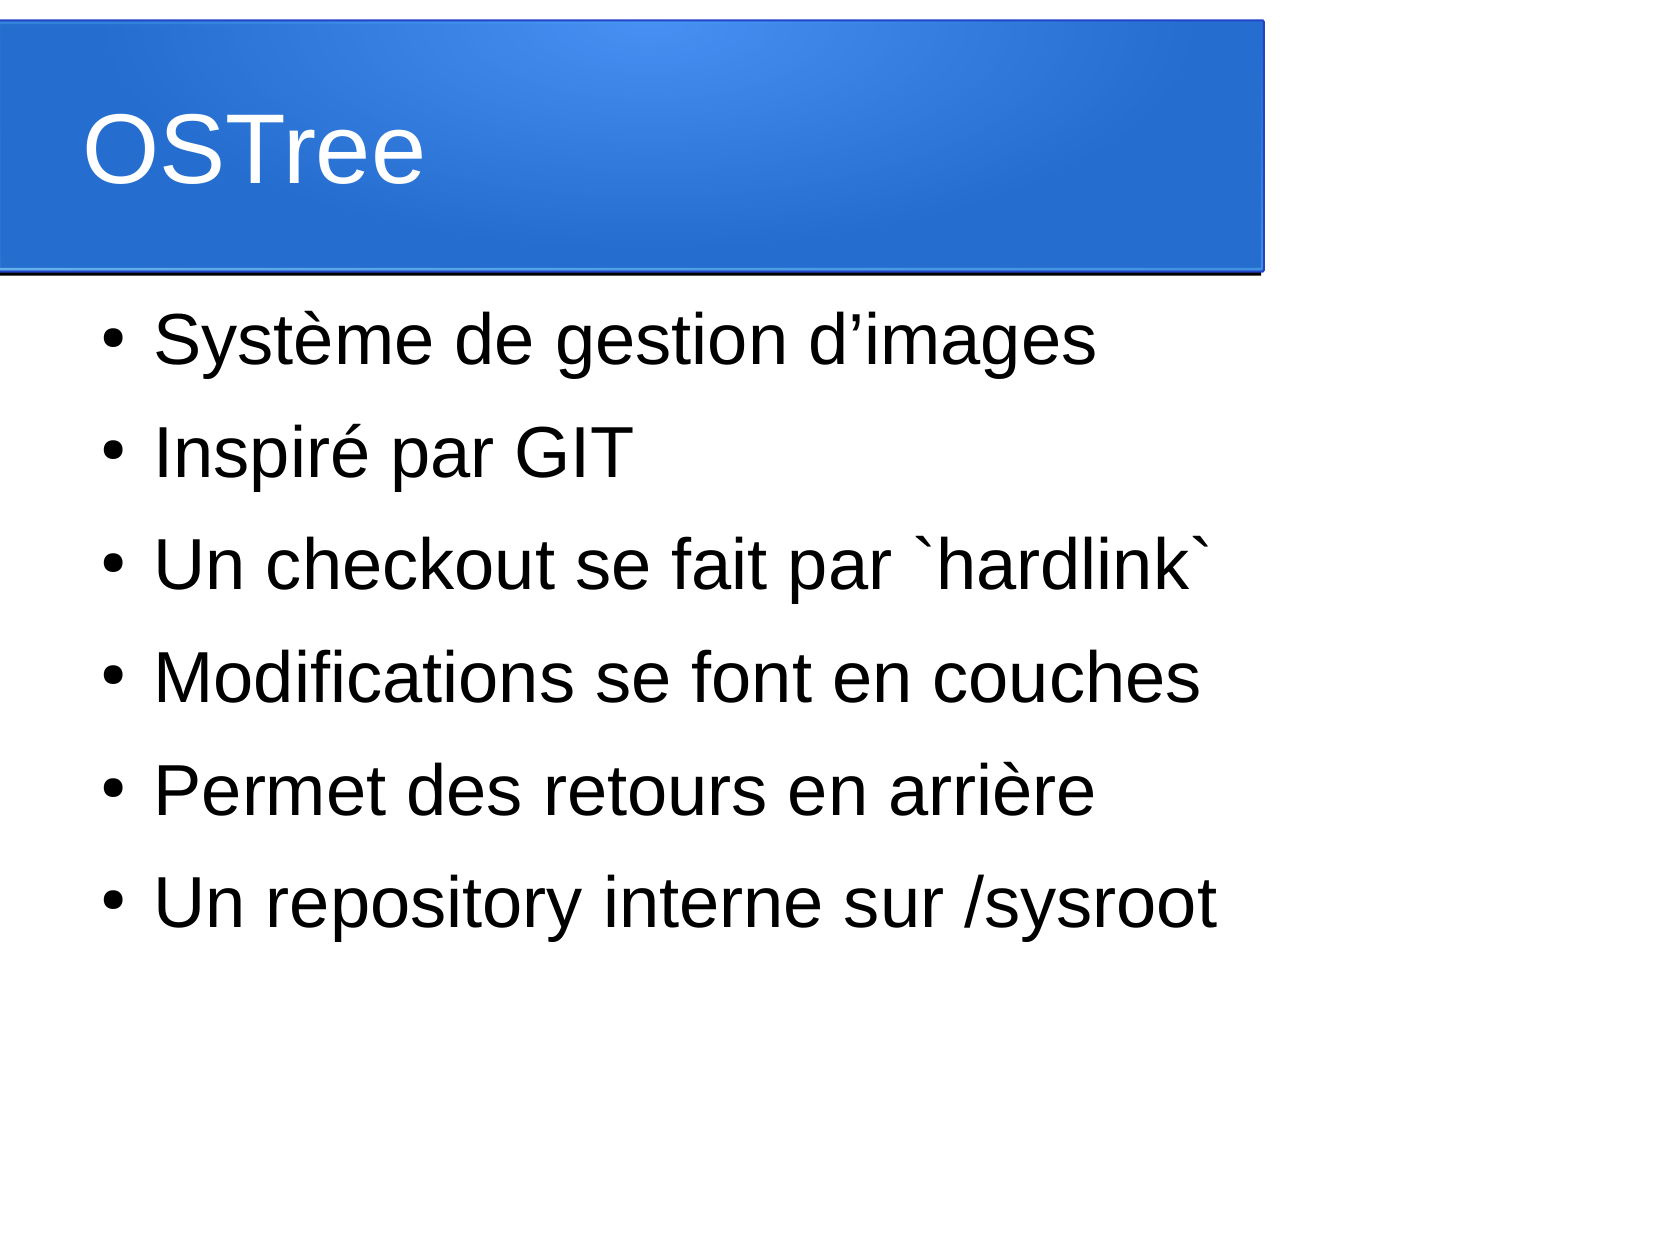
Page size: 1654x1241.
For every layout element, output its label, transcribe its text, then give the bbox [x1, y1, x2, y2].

list Système de gestion d’images Inspiré par GIT Un checkout se fait par `hardlink` Modifications se font en couches Permet des retours en arrière Un repository interne sur /sysroot [82, 299, 1571, 1019]
title OSTree [82, 47, 1235, 252]
